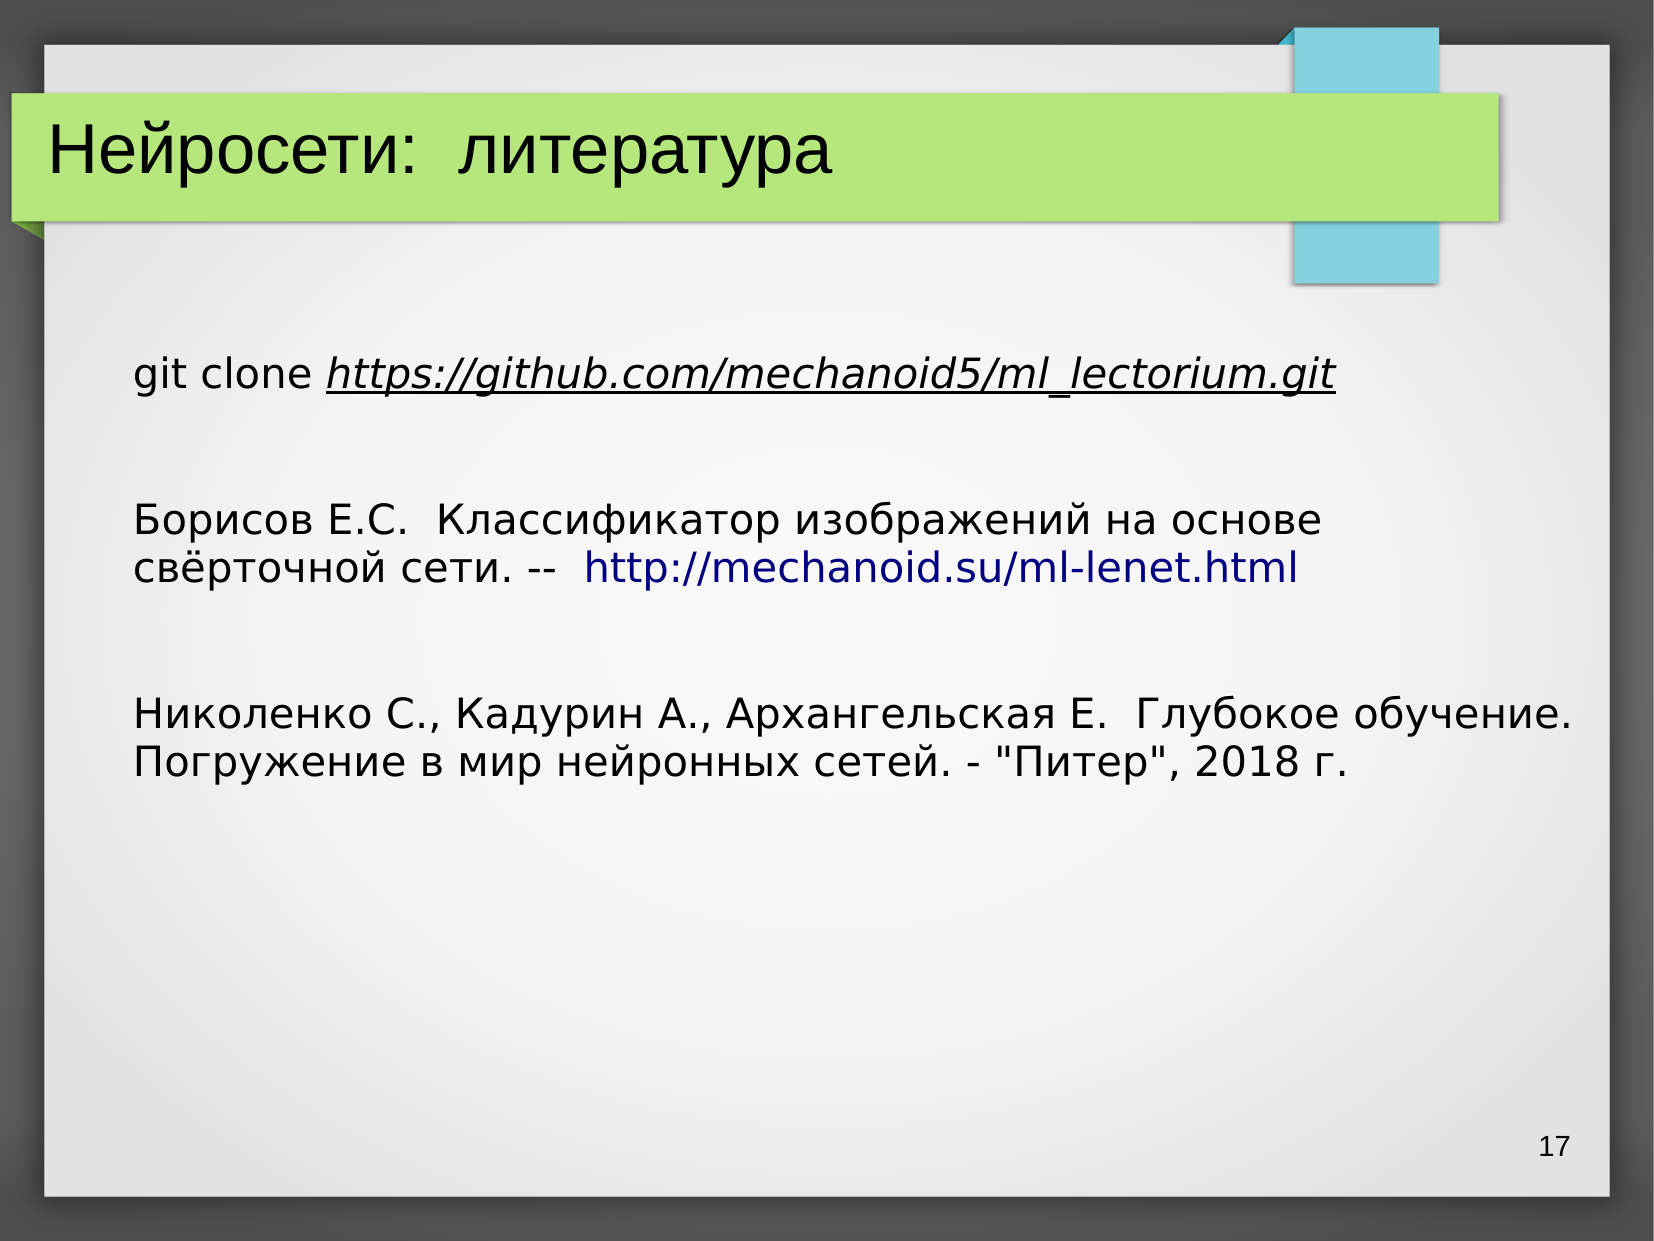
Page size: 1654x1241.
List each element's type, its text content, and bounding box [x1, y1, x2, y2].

picture [0, 0, 1654, 1241]
title Нейросети: литература [47, 96, 1536, 201]
text_box git clone https://github.com/mechanoid5/ml_lectorium.git Борисов Е.С. Классификатор изображений на основе свёрточной сети. -- http://mechanoid.su/ml-lenet.html Николенко С., Кадурин А., Архангельская Е. Глубокое обучение. Погружение в мир нейронных сетей. - "Питер", 2018 г. [118, 342, 1595, 1080]
